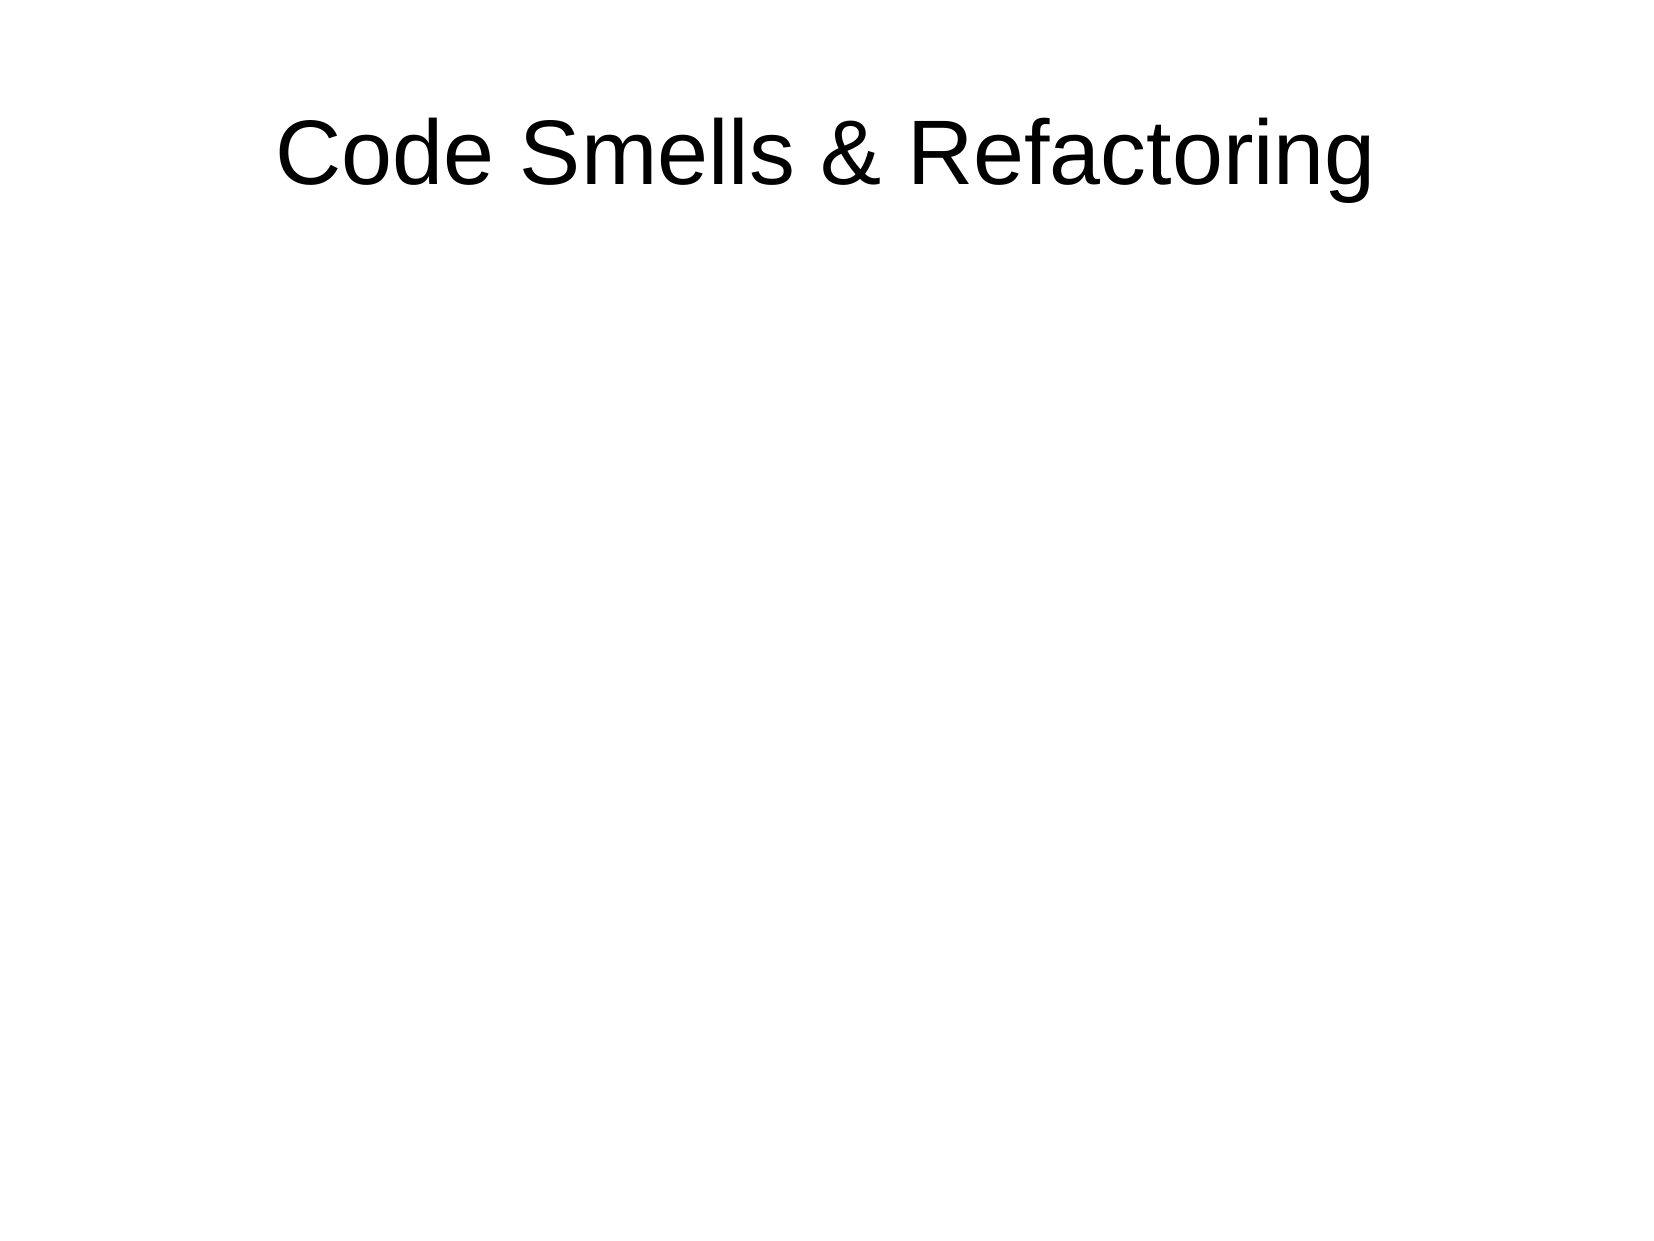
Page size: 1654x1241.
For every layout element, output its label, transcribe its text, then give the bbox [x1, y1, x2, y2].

title Code Smells & Refactoring [82, 56, 1571, 250]
